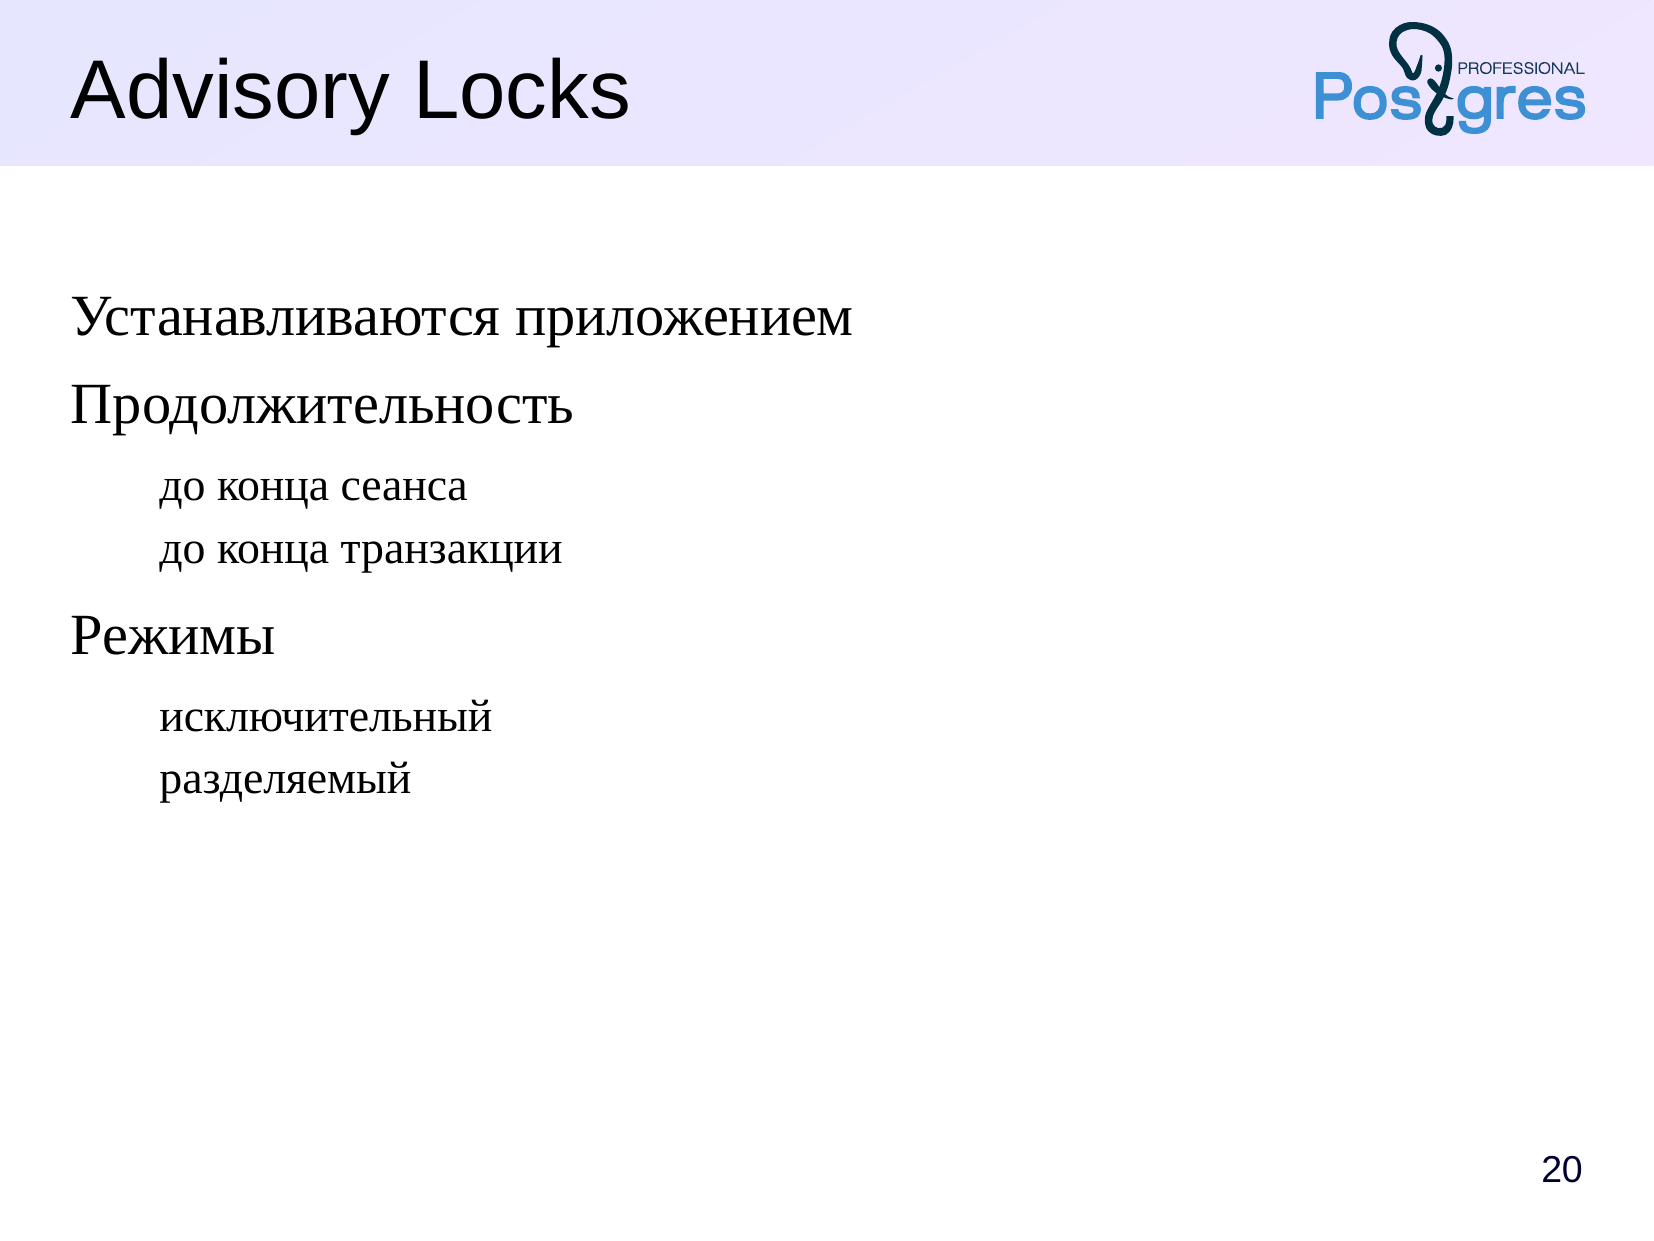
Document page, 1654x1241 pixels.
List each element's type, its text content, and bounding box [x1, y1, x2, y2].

list Устанавливаются приложением Продолжительность до конца сеанса до конца транзакции Режимы исключительный разделяемый [70, 283, 1583, 1141]
title Advisory Locks [70, 43, 1241, 137]
